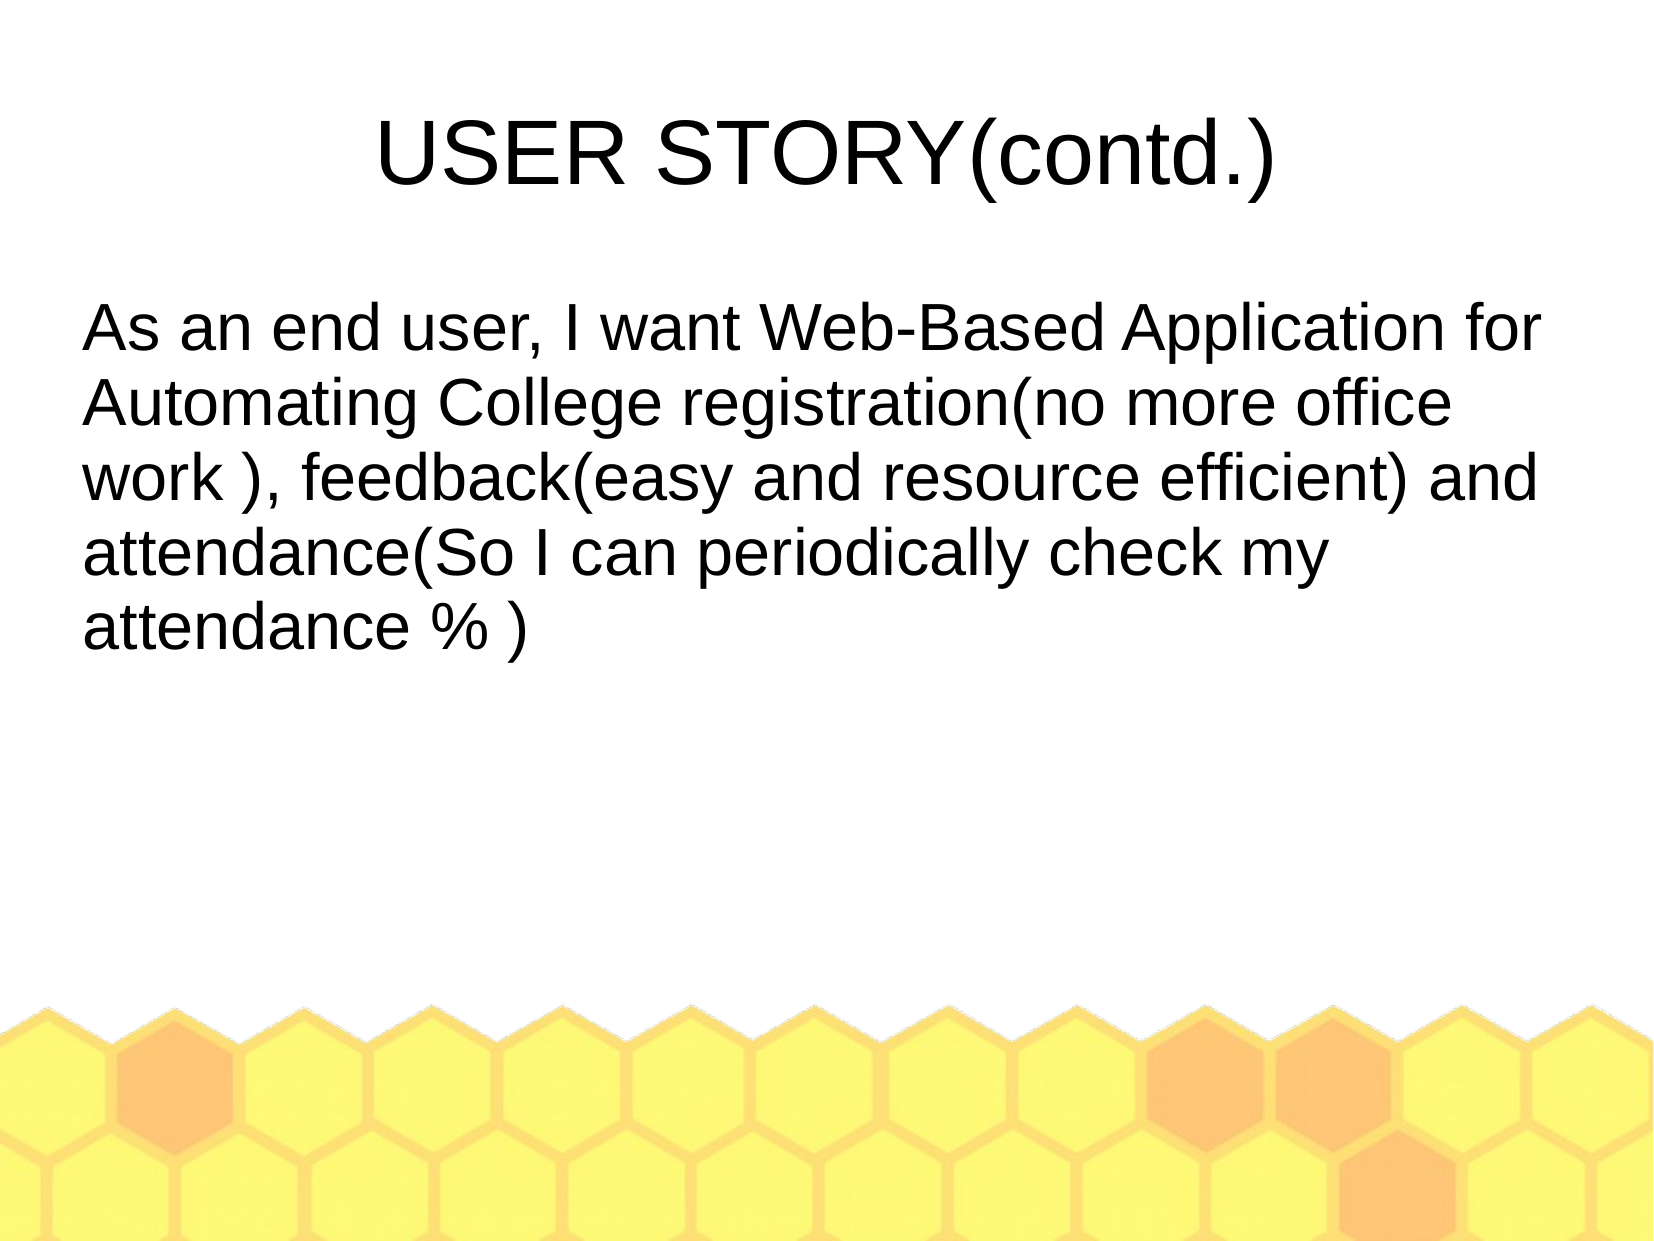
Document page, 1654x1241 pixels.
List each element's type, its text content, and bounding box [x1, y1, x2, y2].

title USER STORY(contd.) [82, 49, 1571, 257]
list As an end user, I want Web-Based Application for Automating College registration(no more office work ), feedback(easy and resource efficient) and attendance(So I can periodically check my attendance % ) [82, 290, 1571, 1010]
picture [0, 1001, 1654, 1241]
